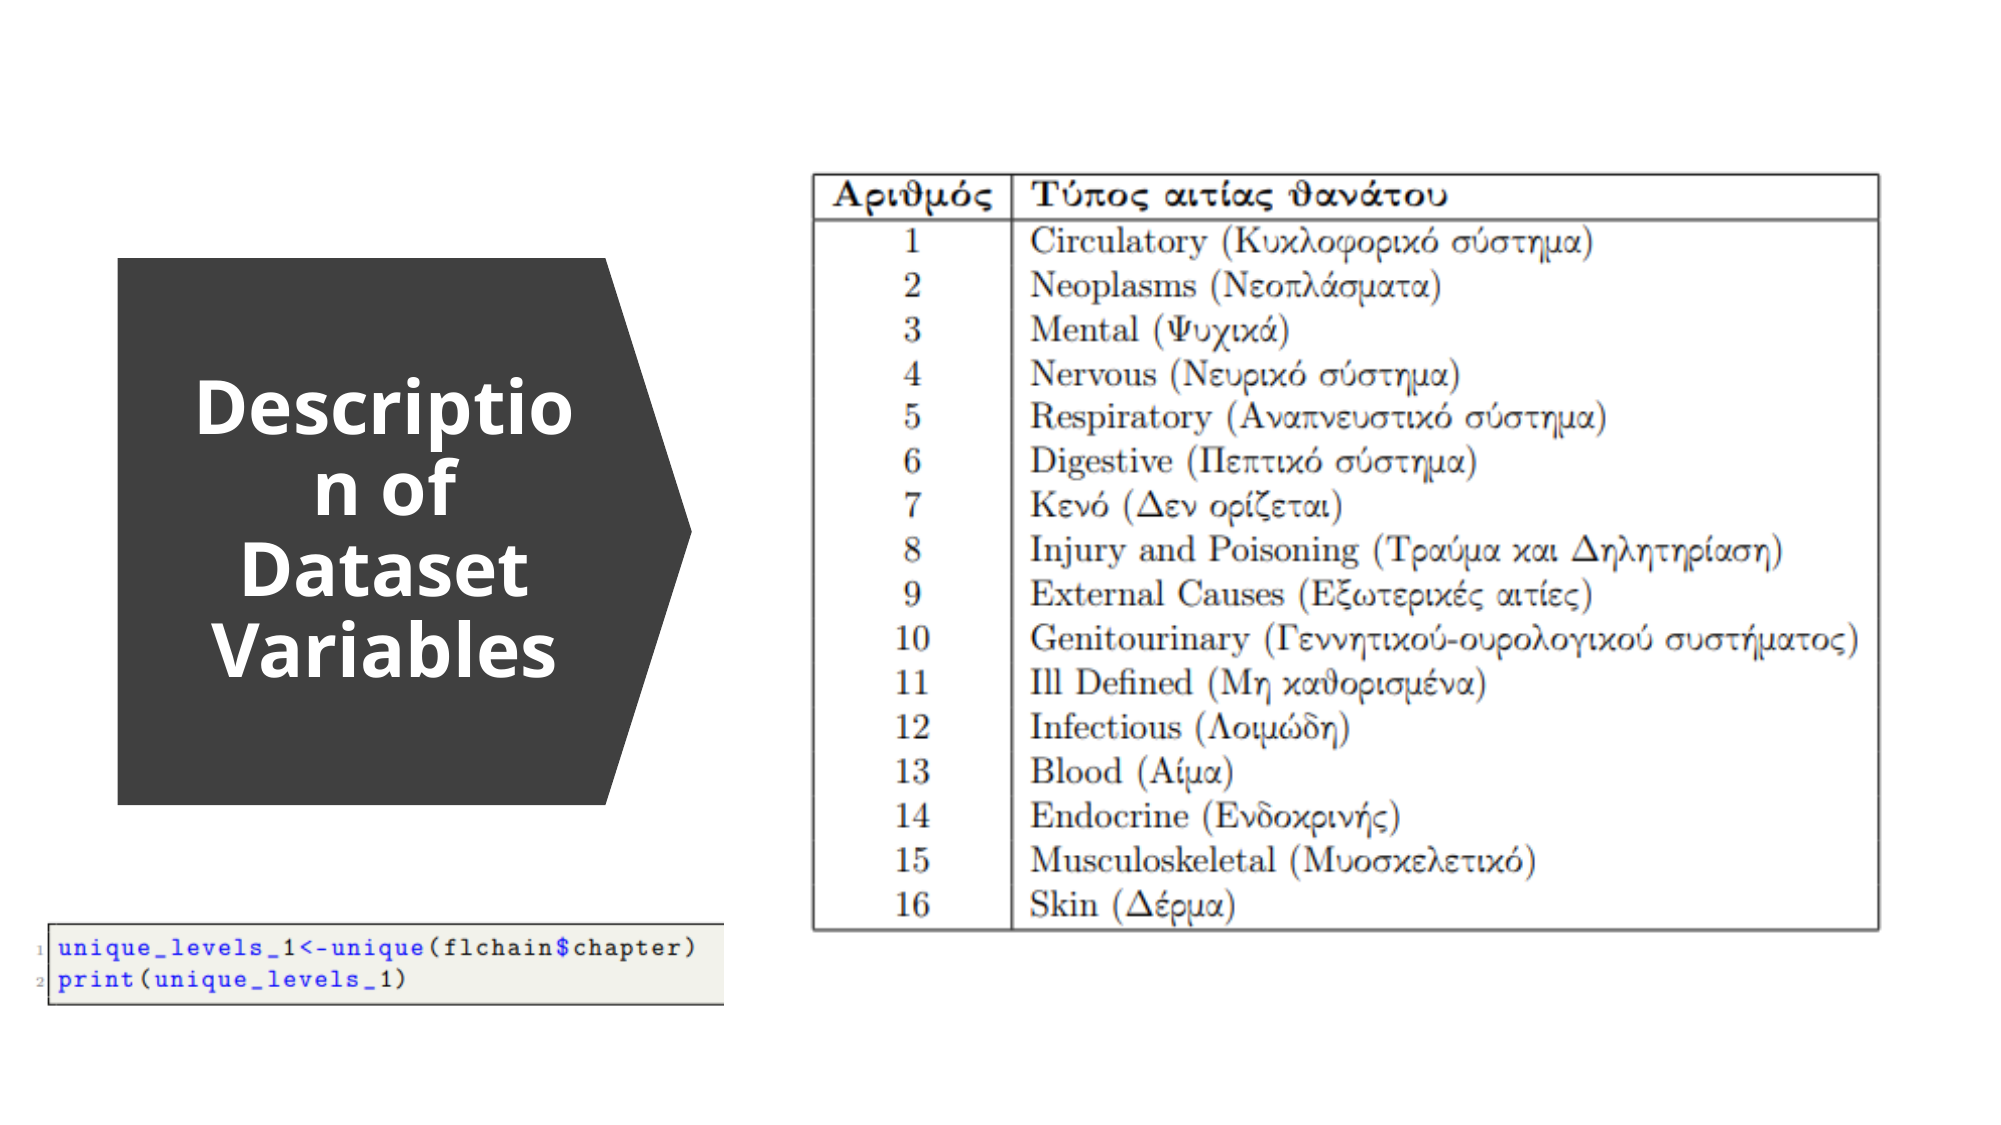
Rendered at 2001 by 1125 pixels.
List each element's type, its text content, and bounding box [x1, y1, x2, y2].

picture [12, 911, 724, 1017]
text_box [117, 258, 692, 806]
title Description of Dataset Variables [168, 322, 601, 741]
picture [783, 160, 1896, 965]
